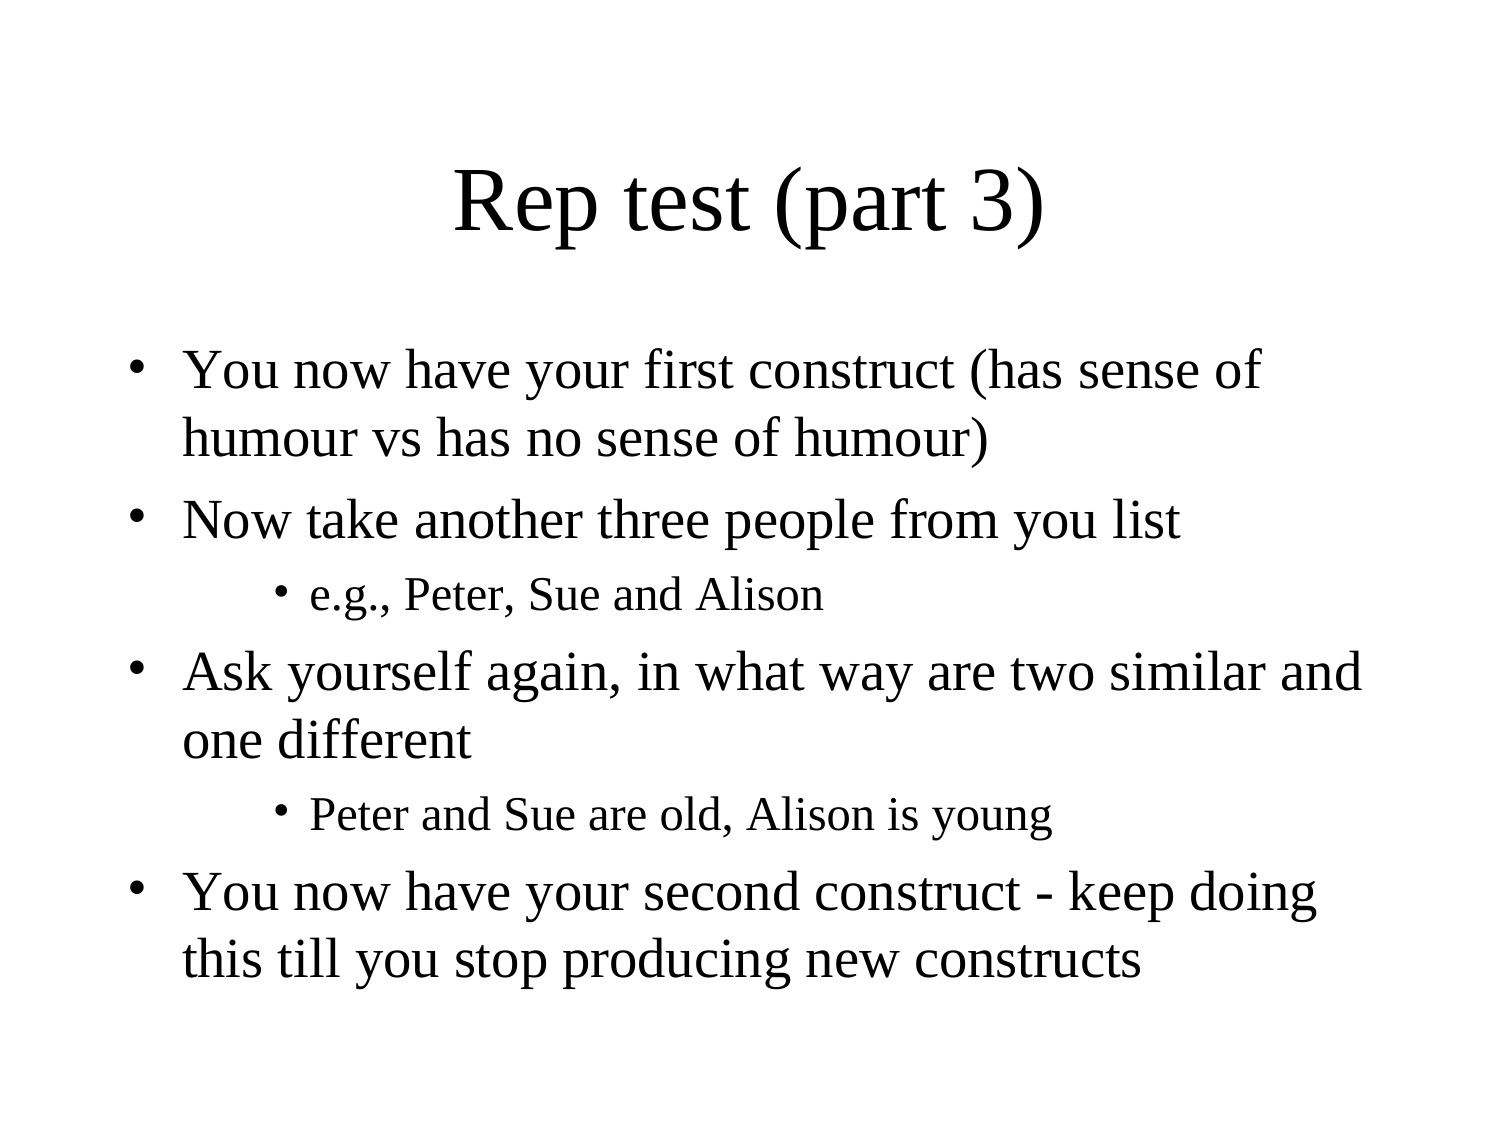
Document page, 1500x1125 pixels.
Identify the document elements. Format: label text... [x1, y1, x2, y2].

title Rep test (part 3) [112, 99, 1388, 288]
list You now have your first construct (has sense of humour vs has no sense of humour) Now take another three people from you list e.g., Peter, Sue and Alison Ask yourself again, in what way are two similar and one different Peter and Sue are old, Alison is young You now have your second construct - keep doing this till you stop producing new constructs [112, 324, 1388, 1000]
